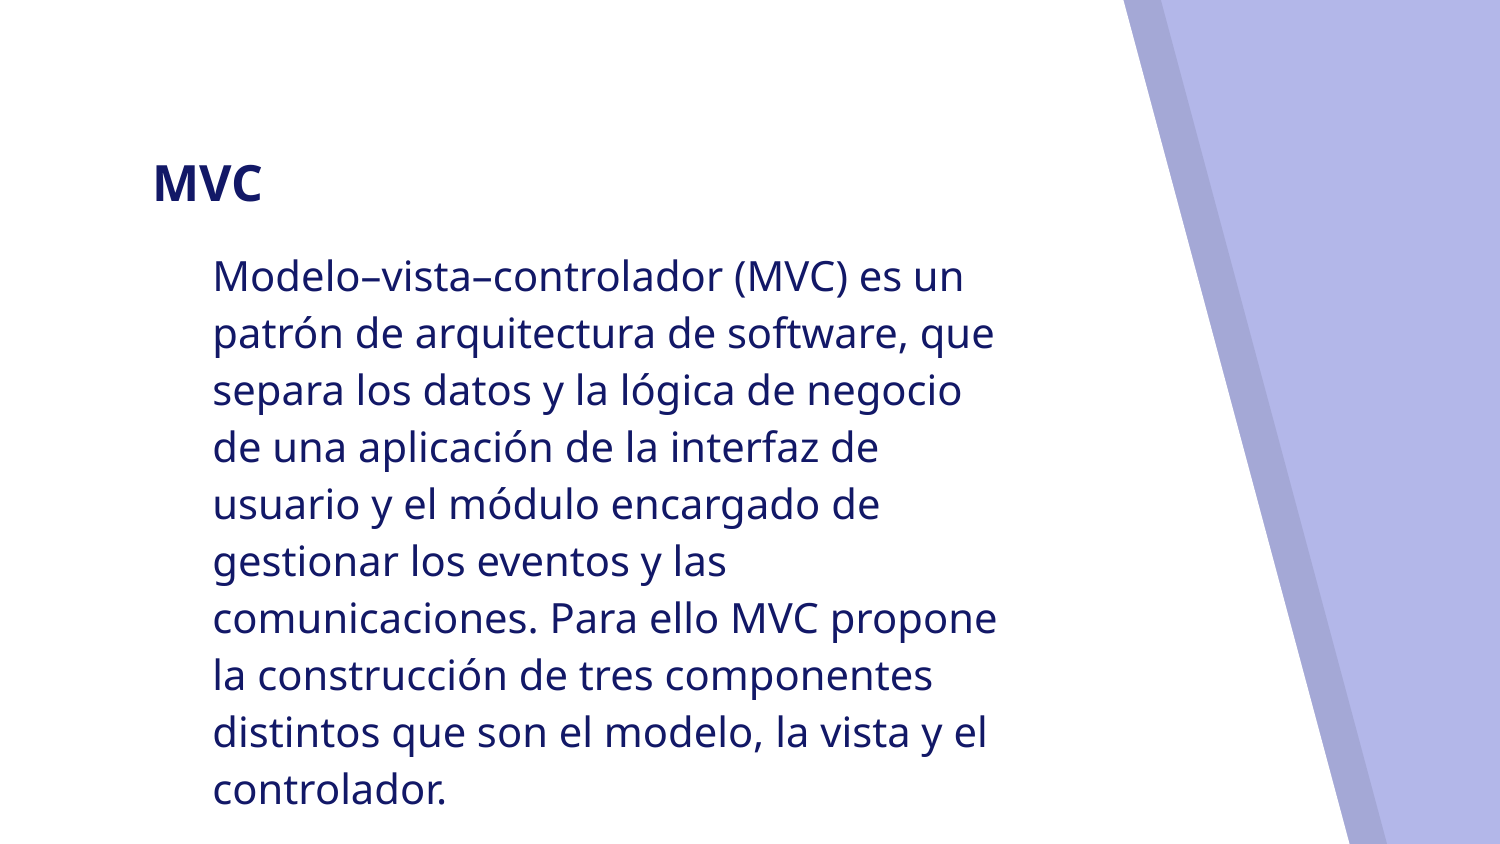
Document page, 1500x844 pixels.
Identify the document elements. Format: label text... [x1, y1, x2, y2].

list Modelo–vista–controlador (MVC) es un patrón de arquitectura de software, que separa los datos y la lógica de negocio de una aplicación de la interfaz de usuario y el módulo encargado de gestionar los eventos y las comunicaciones. Para ello MVC propone la construcción de tres componentes distintos que son el modelo, la vista y el controlador. [137, 246, 1011, 781]
title MVC [137, 146, 1011, 227]
